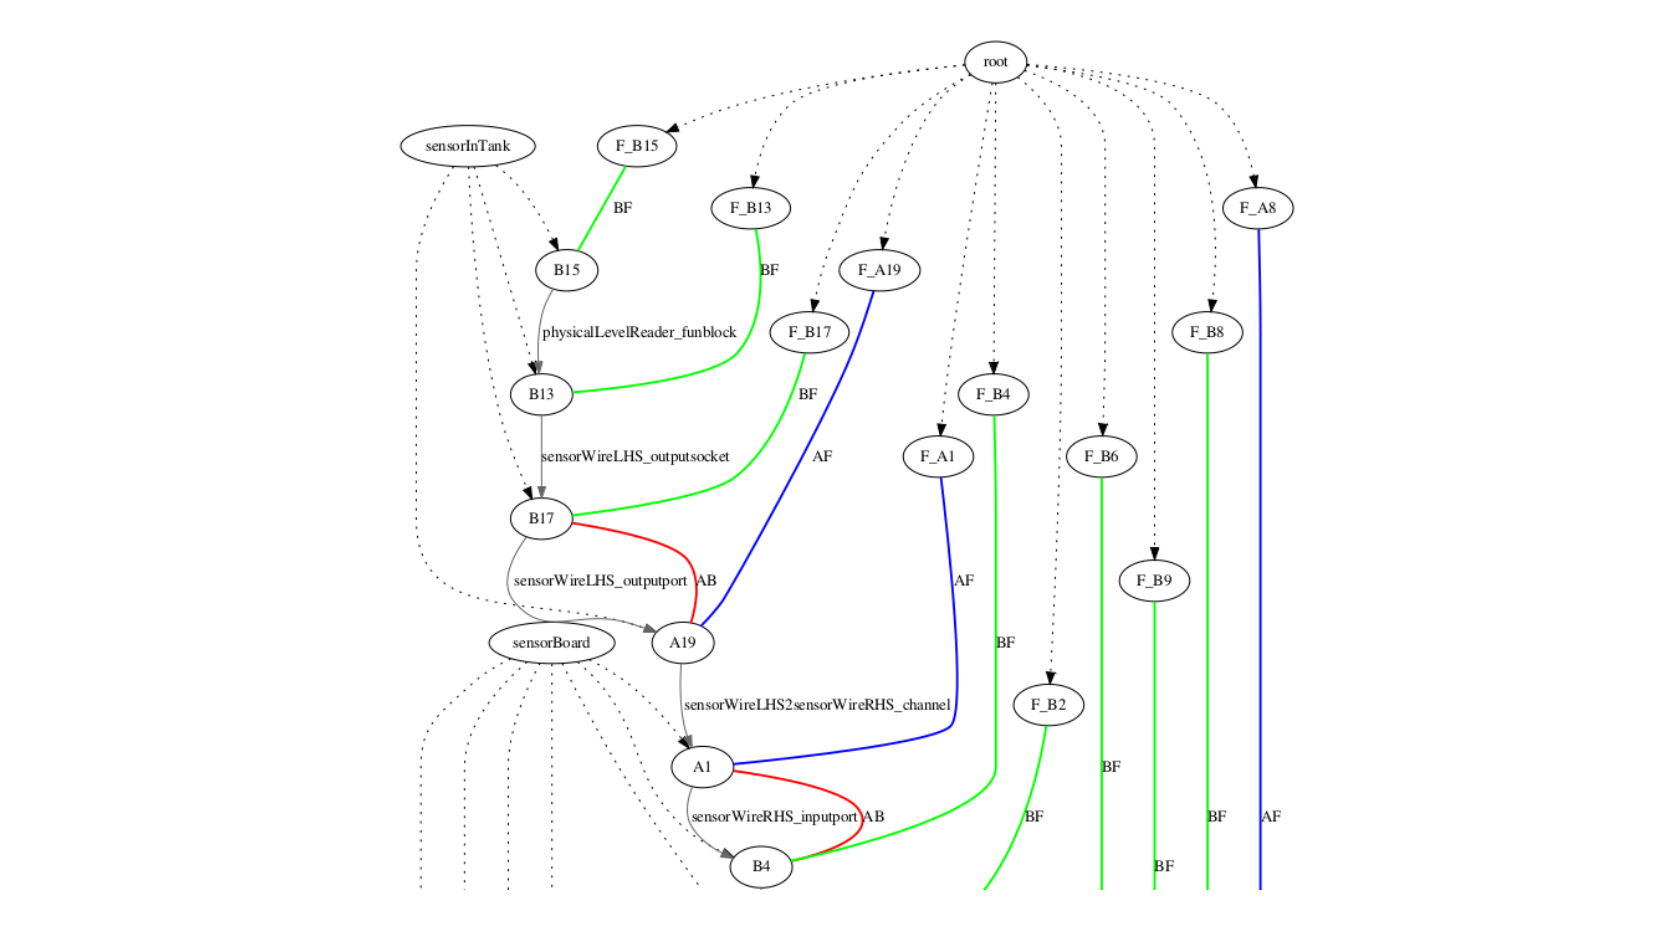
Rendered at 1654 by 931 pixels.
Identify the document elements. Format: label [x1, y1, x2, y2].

picture [376, 23, 1312, 890]
